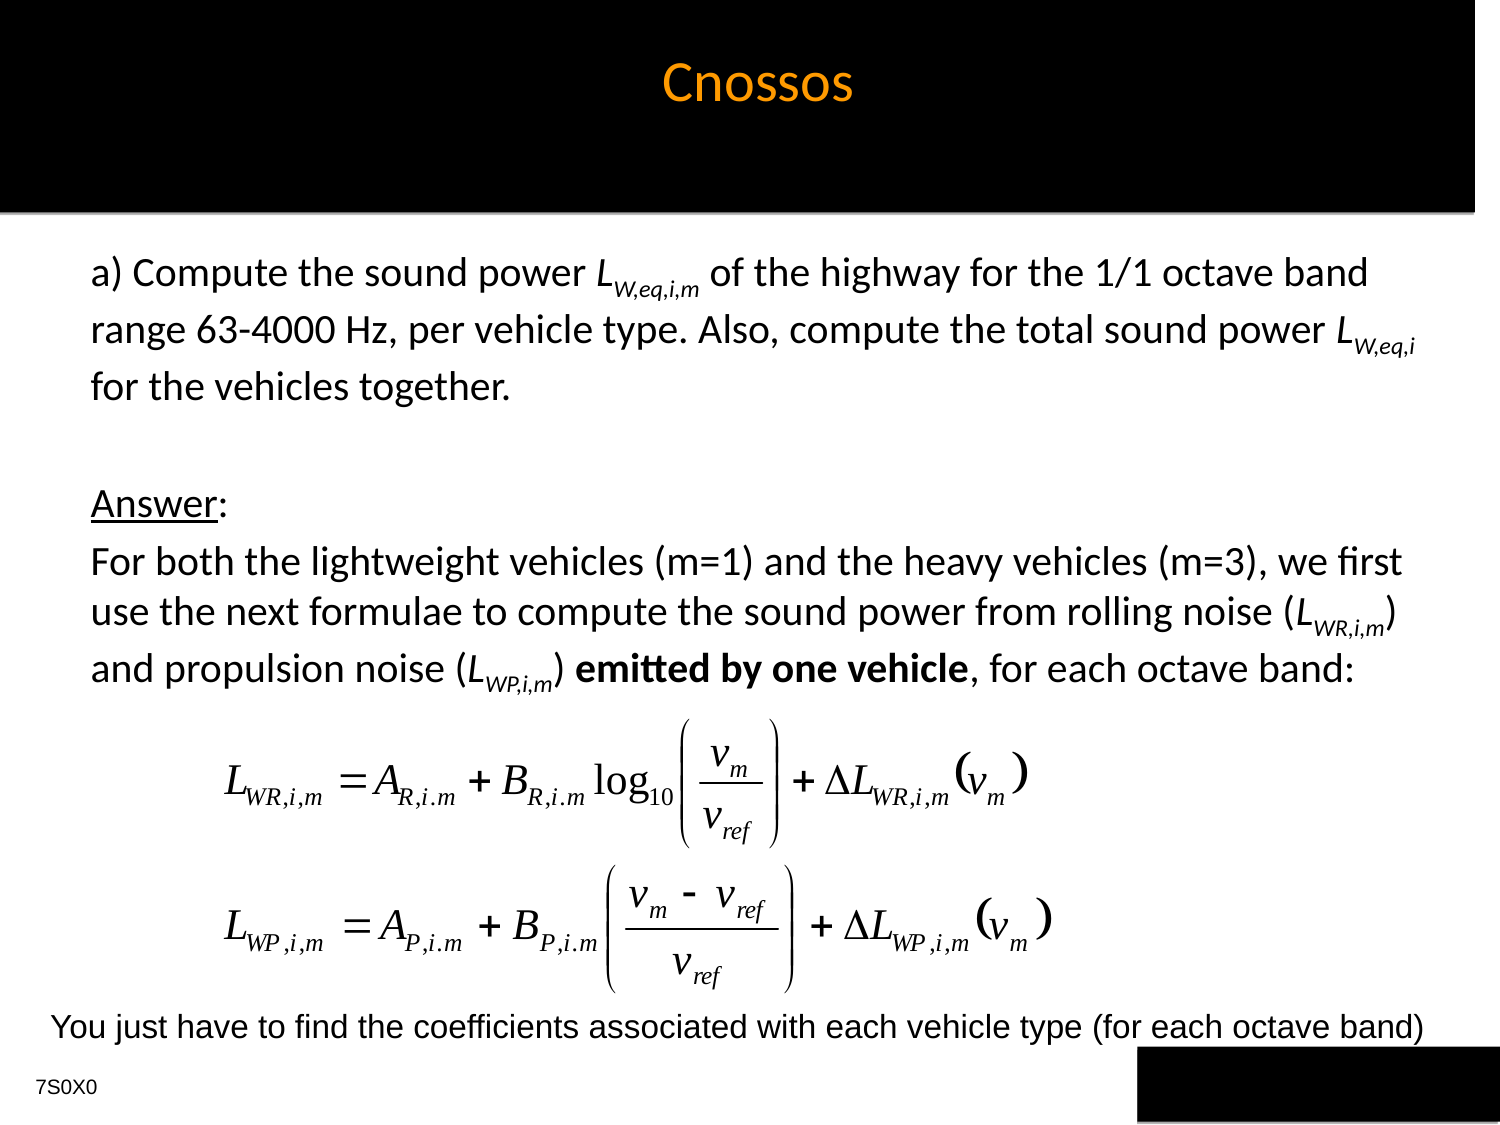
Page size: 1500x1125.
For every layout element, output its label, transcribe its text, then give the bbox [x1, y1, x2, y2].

text_box [0, 0, 1475, 213]
text_box [1137, 1046, 1500, 1122]
list a) Compute the sound power LW,eq,i,m of the highway for the 1/1 octave band range 63-4000 Hz, per vehicle type. Also, compute the total sound power LW,eq,i for the vehicles together. Answer: For both the lightweight vehicles (m=1) and the heavy vehicles (m=3), we first use the next formulae to compute the sound power from rolling noise (LWR,i,m) and propulsion noise (LWP,i,m) emitted by one vehicle, for each octave band: [75, 179, 1453, 751]
text_box You just have to find the coefficients associated with each vehicle type (for each octave band) [35, 1001, 1491, 1101]
title Cnossos [100, 35, 1417, 179]
picture [216, 710, 1053, 1001]
